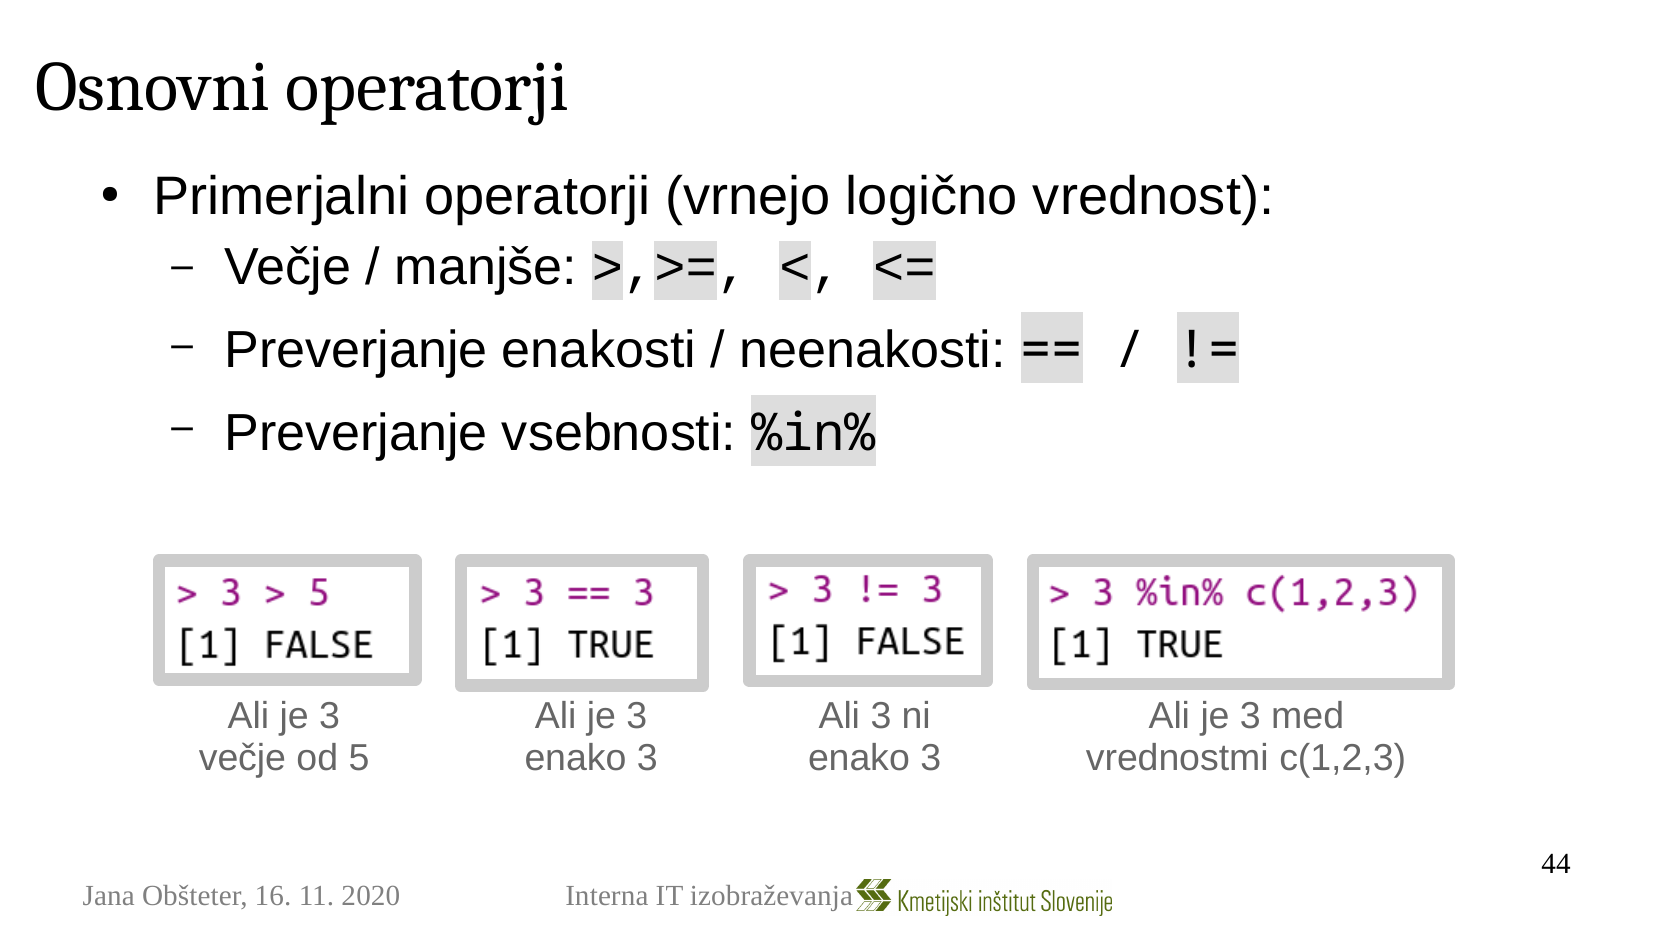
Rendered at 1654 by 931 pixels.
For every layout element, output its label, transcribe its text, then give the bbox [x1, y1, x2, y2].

title Osnovni operatorji [35, 21, 1524, 154]
text_box Ali je 3 večje od 5 [177, 687, 391, 787]
picture [856, 879, 1112, 916]
picture [755, 566, 981, 675]
picture [165, 566, 410, 674]
text_box Ali je 3 enako 3 [484, 687, 698, 787]
list Primerjalni operatorji (vrnejo logično vrednost): Večje / manjše: >,>=, <, <= Preverjanje enakosti / neenakosti: == / != Preverjanje vsebnosti: %in% [82, 165, 1619, 827]
text_box Ali je 3 med vrednostmi c(1,2,3) [1039, 687, 1453, 787]
picture [1039, 566, 1443, 678]
picture [467, 566, 697, 680]
text_box Ali 3 ni enako 3 [767, 687, 982, 787]
